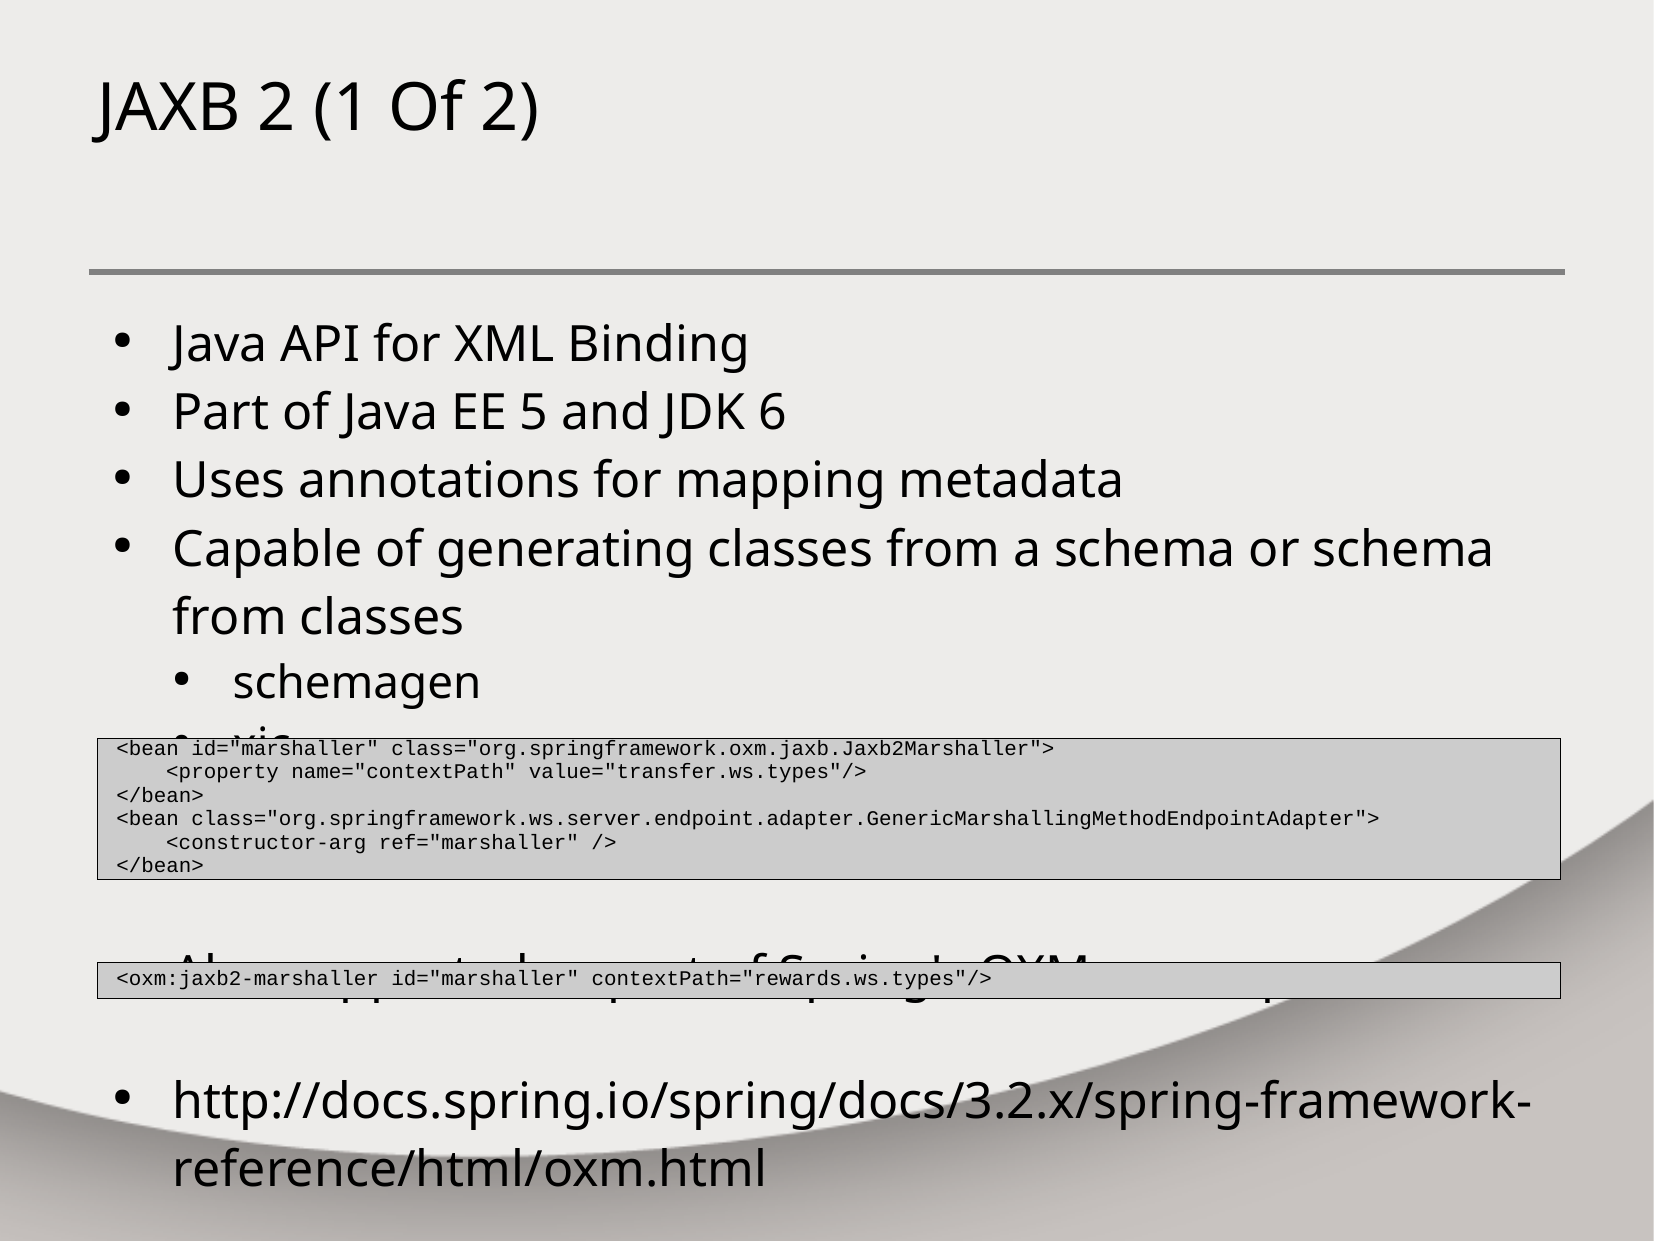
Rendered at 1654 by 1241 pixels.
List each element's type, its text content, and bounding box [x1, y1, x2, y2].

text_box Java API for XML Binding Part of Java EE 5 and JDK 6 Uses annotations for mapping metadata Capable of generating classes from a schema or schema from classes schemagen xjc Also supported as part of Spring's OXM namespace http://docs.spring.io/spring/docs/3.2.x/spring-framework-reference/html/oxm.html [98, 999, 1560, 1163]
title JAXB 2 (1 Of 2) [97, 75, 1559, 226]
text_box <bean id="marshaller" class="org.springframework.oxm.jaxb.Jaxb2Marshaller"> <property name="contextPath" value="transfer.ws.types"/> </bean> <bean class="org.springframework.ws.server.endpoint.adapter.GenericMarshallingMethodEndpointAdapter"> <constructor-arg ref="marshaller" /> </bean> [97, 738, 1561, 880]
picture [0, 0, 1654, 1241]
text_box Java API for XML Binding Part of Java EE 5 and JDK 6 Uses annotations for mapping metadata Capable of generating classes from a schema or schema from classes schemagen xjc Also supported as part of Spring's OXM namespace http://docs.spring.io/spring/docs/3.2.x/spring-framework-reference/html/oxm.html [98, 880, 1560, 962]
text_box <oxm:jaxb2-marshaller id="marshaller" contextPath="rewards.ws.types"/> [97, 962, 1561, 999]
text_box Java API for XML Binding Part of Java EE 5 and JDK 6 Uses annotations for mapping metadata Capable of generating classes from a schema or schema from classes schemagen xjc Also supported as part of Spring's OXM namespace http://docs.spring.io/spring/docs/3.2.x/spring-framework-reference/html/oxm.html [98, 300, 1560, 738]
